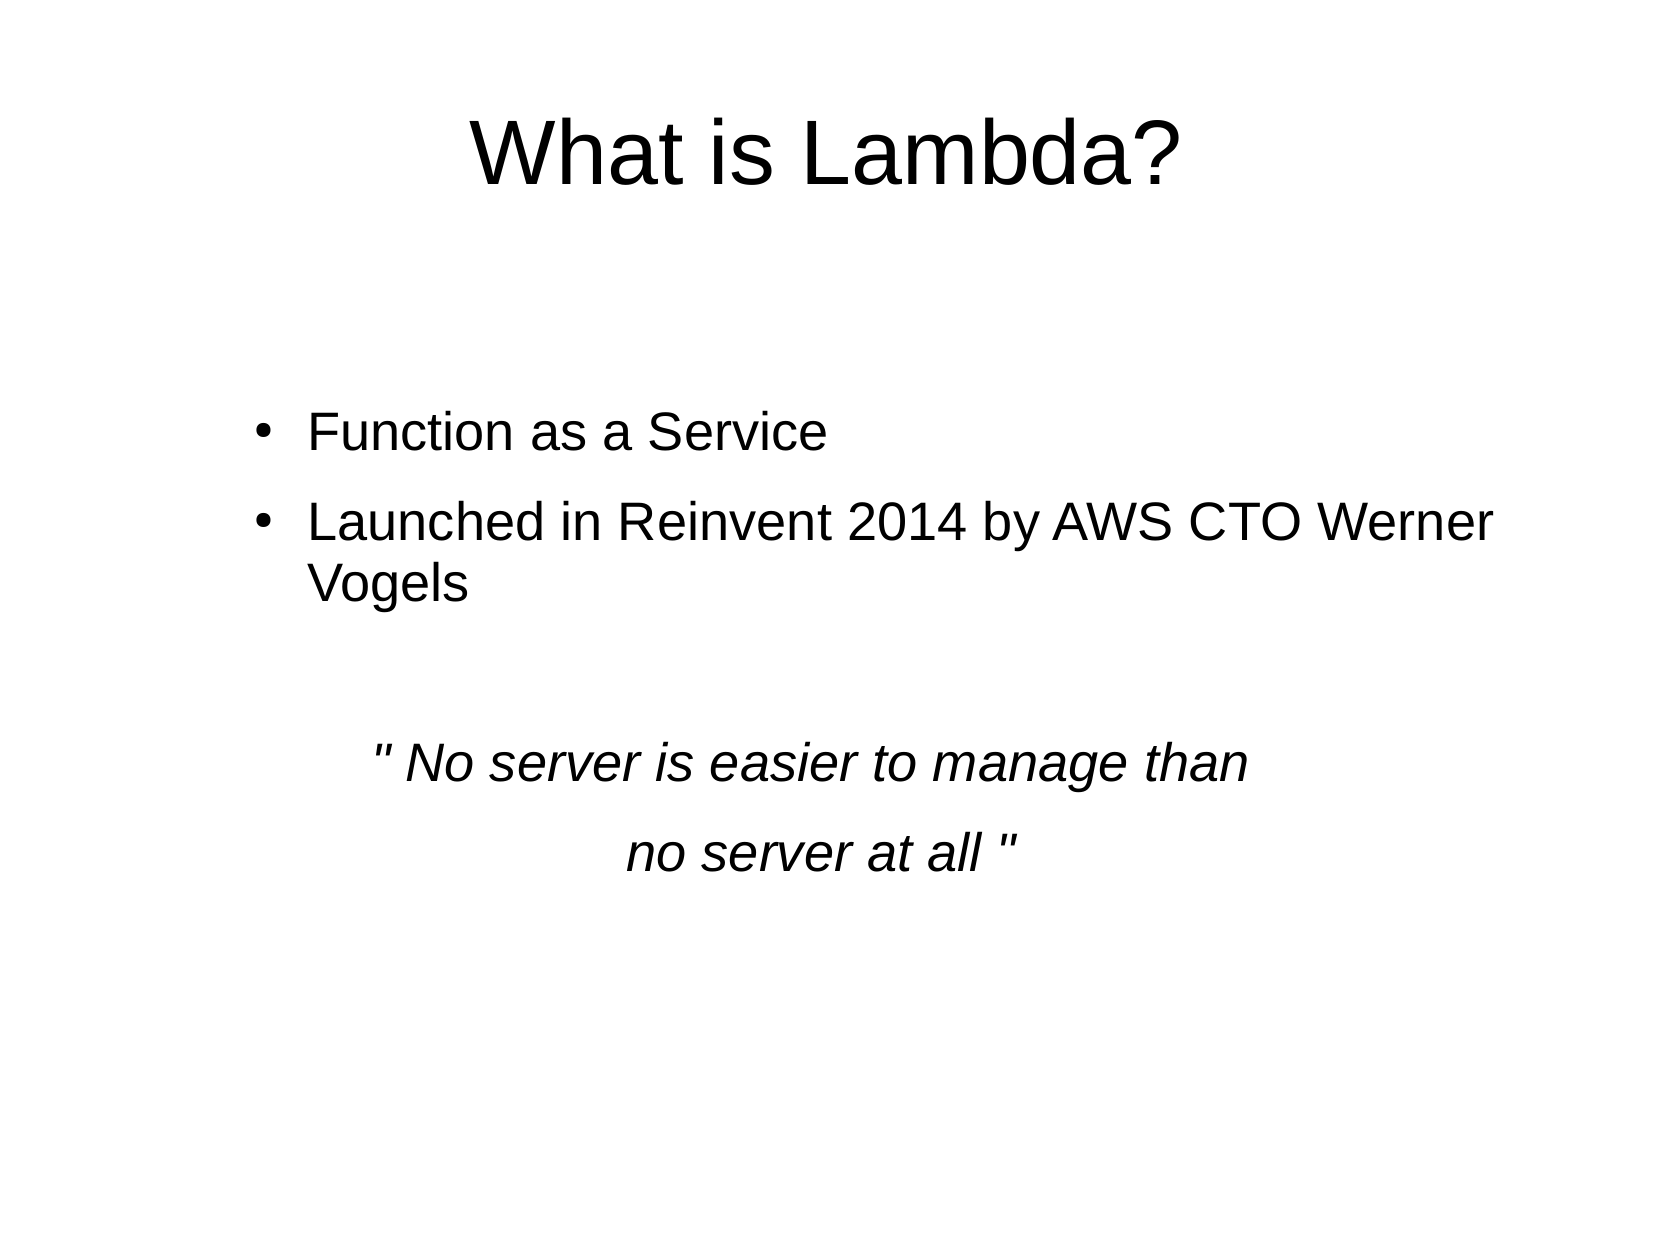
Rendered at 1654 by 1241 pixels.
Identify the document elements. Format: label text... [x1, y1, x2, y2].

list Function as a Service Launched in Reinvent 2014 by AWS CTO Werner Vogels " No server is easier to manage than no server at all " [236, 401, 1549, 974]
title What is Lambda? [82, 49, 1571, 257]
